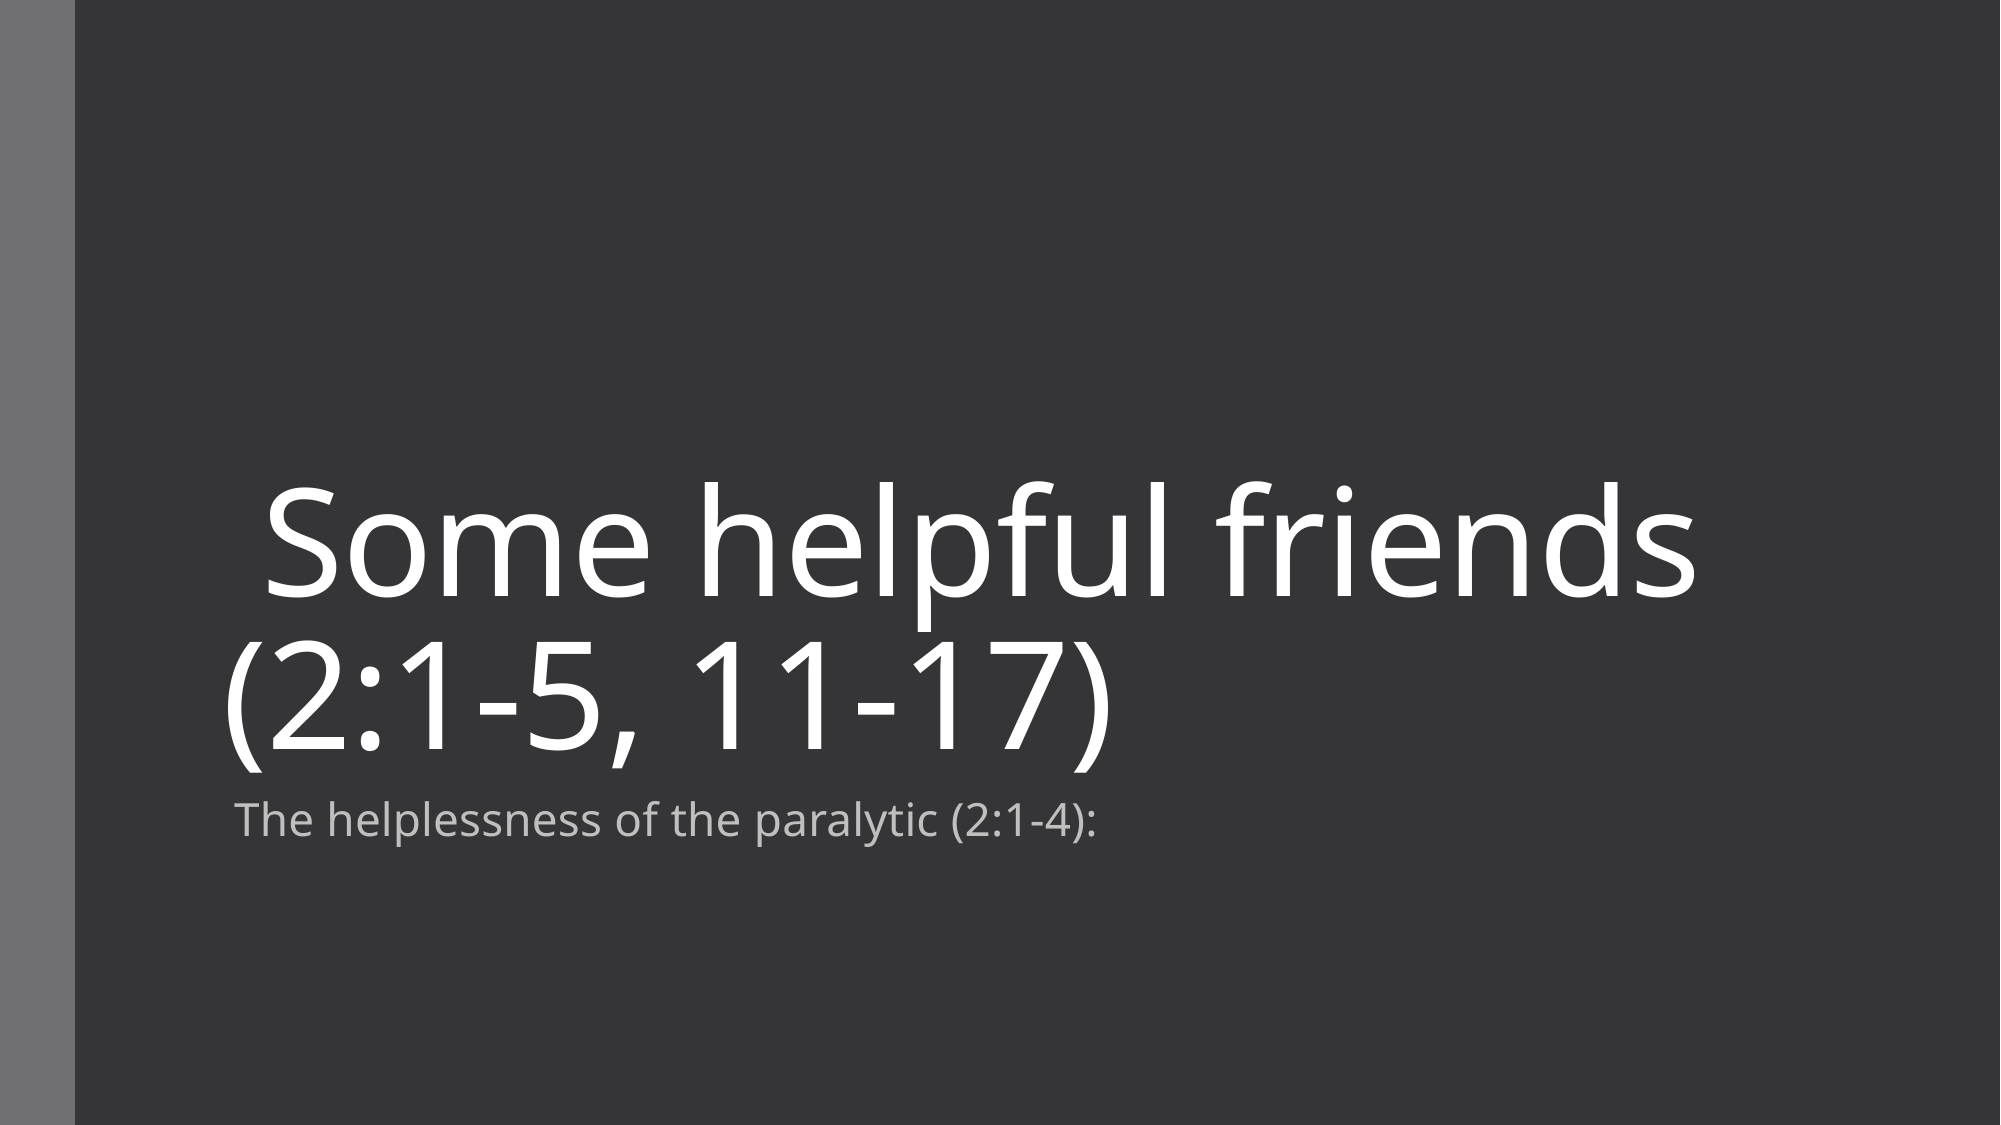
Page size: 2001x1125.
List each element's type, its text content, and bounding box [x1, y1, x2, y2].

title Some helpful friends (2:1-5, 11-17) [206, 124, 1752, 787]
subtitle The helplessness of the paralytic (2:1-4): [206, 787, 1752, 1066]
